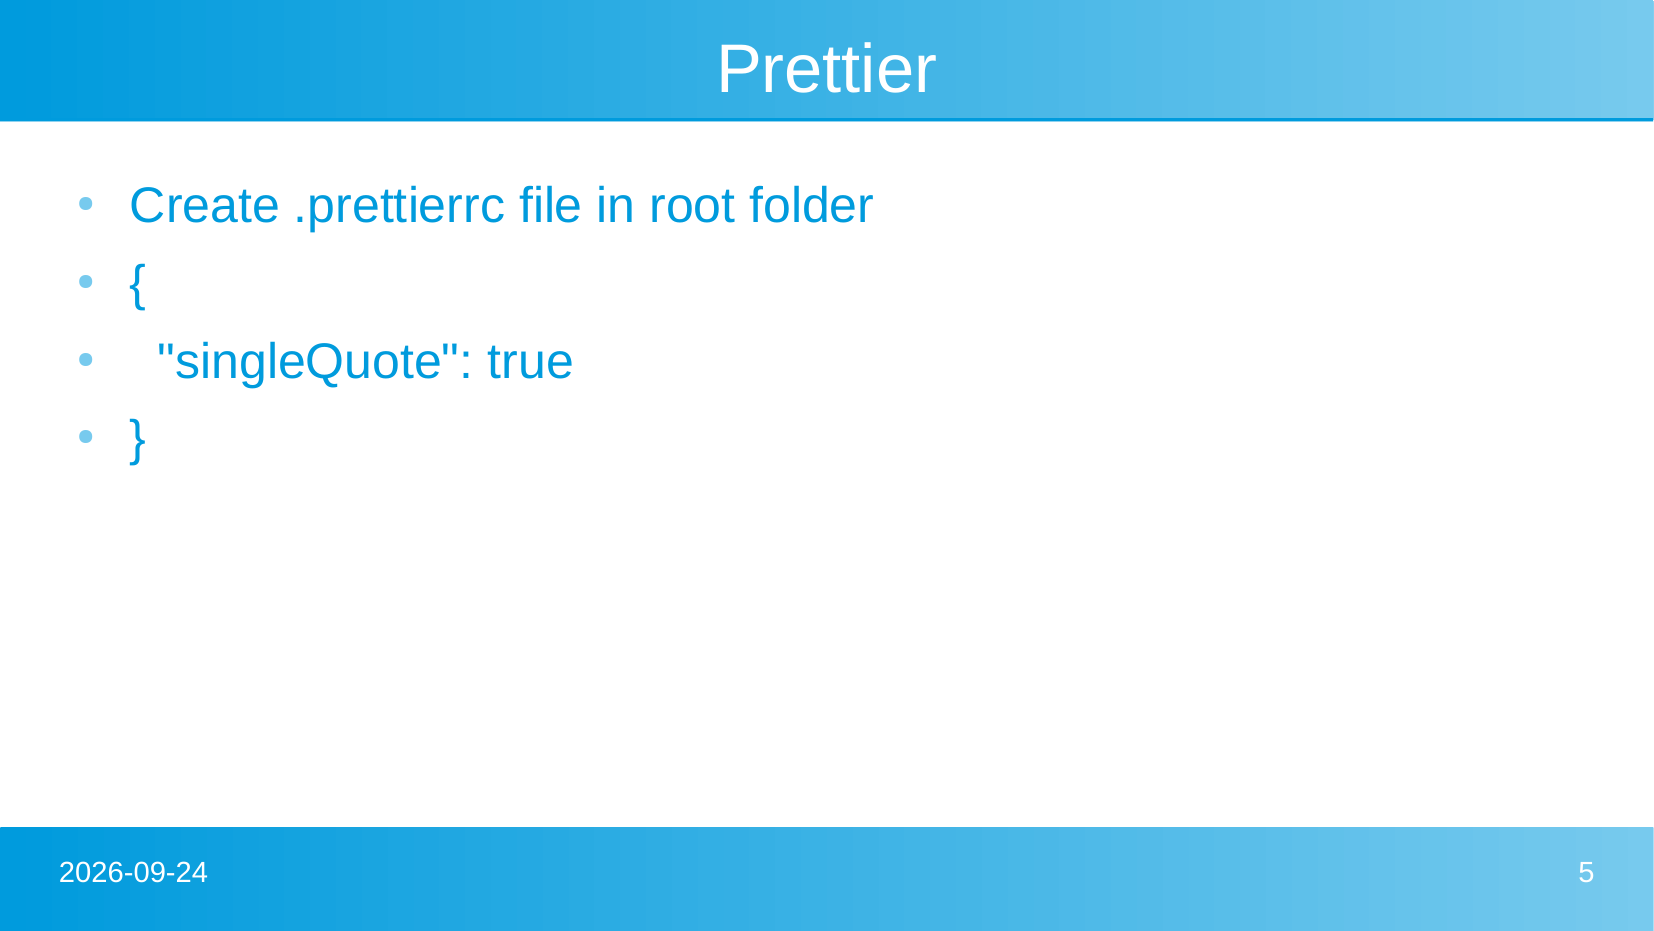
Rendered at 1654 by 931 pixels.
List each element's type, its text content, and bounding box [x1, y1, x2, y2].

title Prettier [59, 29, 1595, 108]
list Create .prettierrc file in root folder { "singleQuote": true } [59, 177, 1595, 768]
